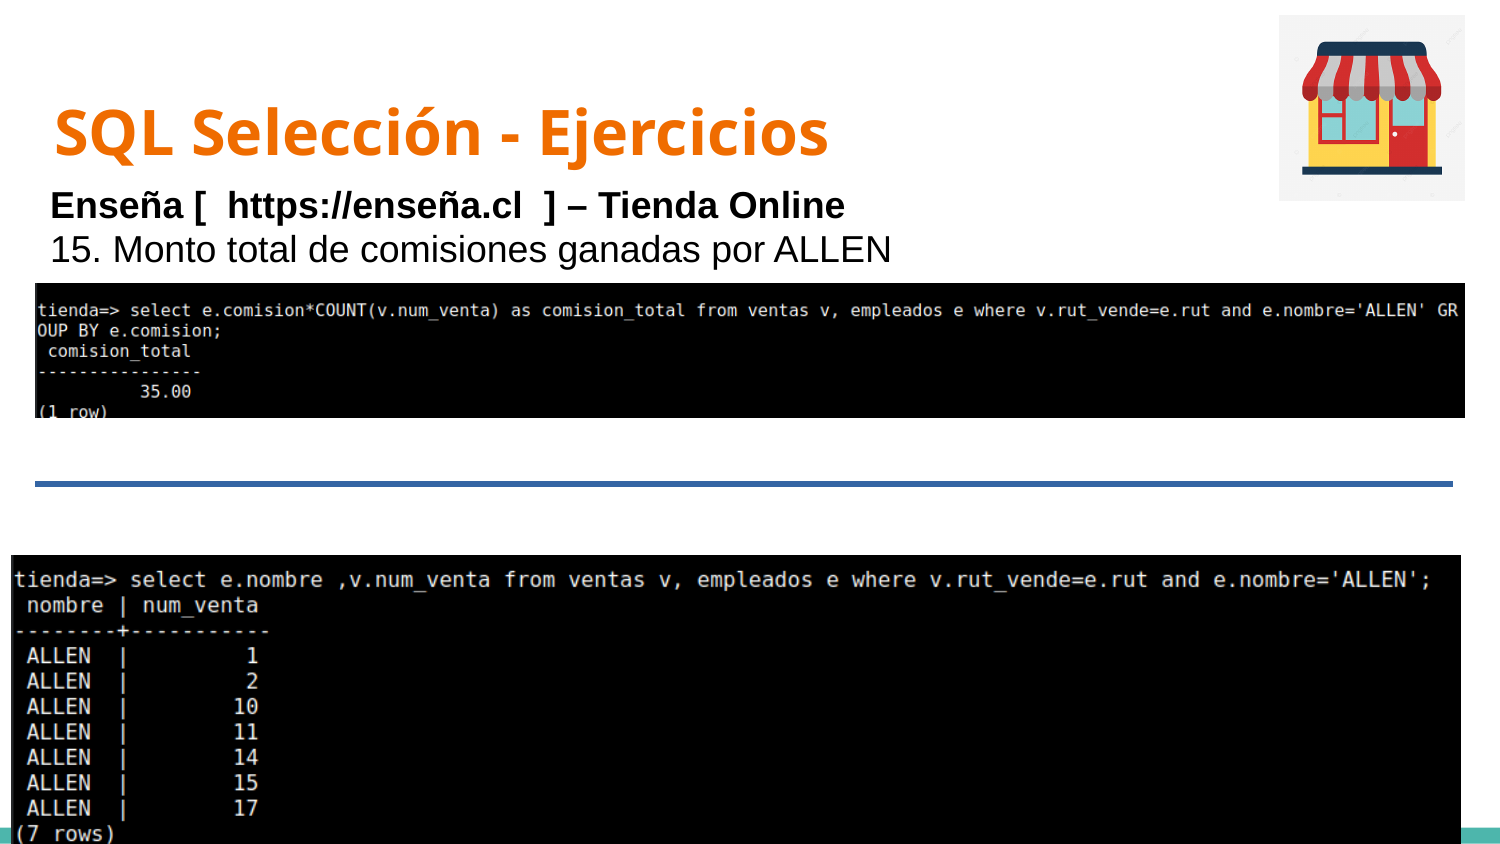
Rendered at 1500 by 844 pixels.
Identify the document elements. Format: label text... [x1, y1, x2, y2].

picture [35, 283, 1465, 418]
text_box 15. Monto total de comisiones ganadas por ALLEN [35, 220, 1453, 283]
text_box Enseña [ https://enseña.cl ] – Tienda Online [35, 177, 1323, 220]
title SQL Selección - Ejercicios [39, 72, 1279, 177]
picture [1279, 15, 1465, 201]
picture [11, 555, 1461, 844]
